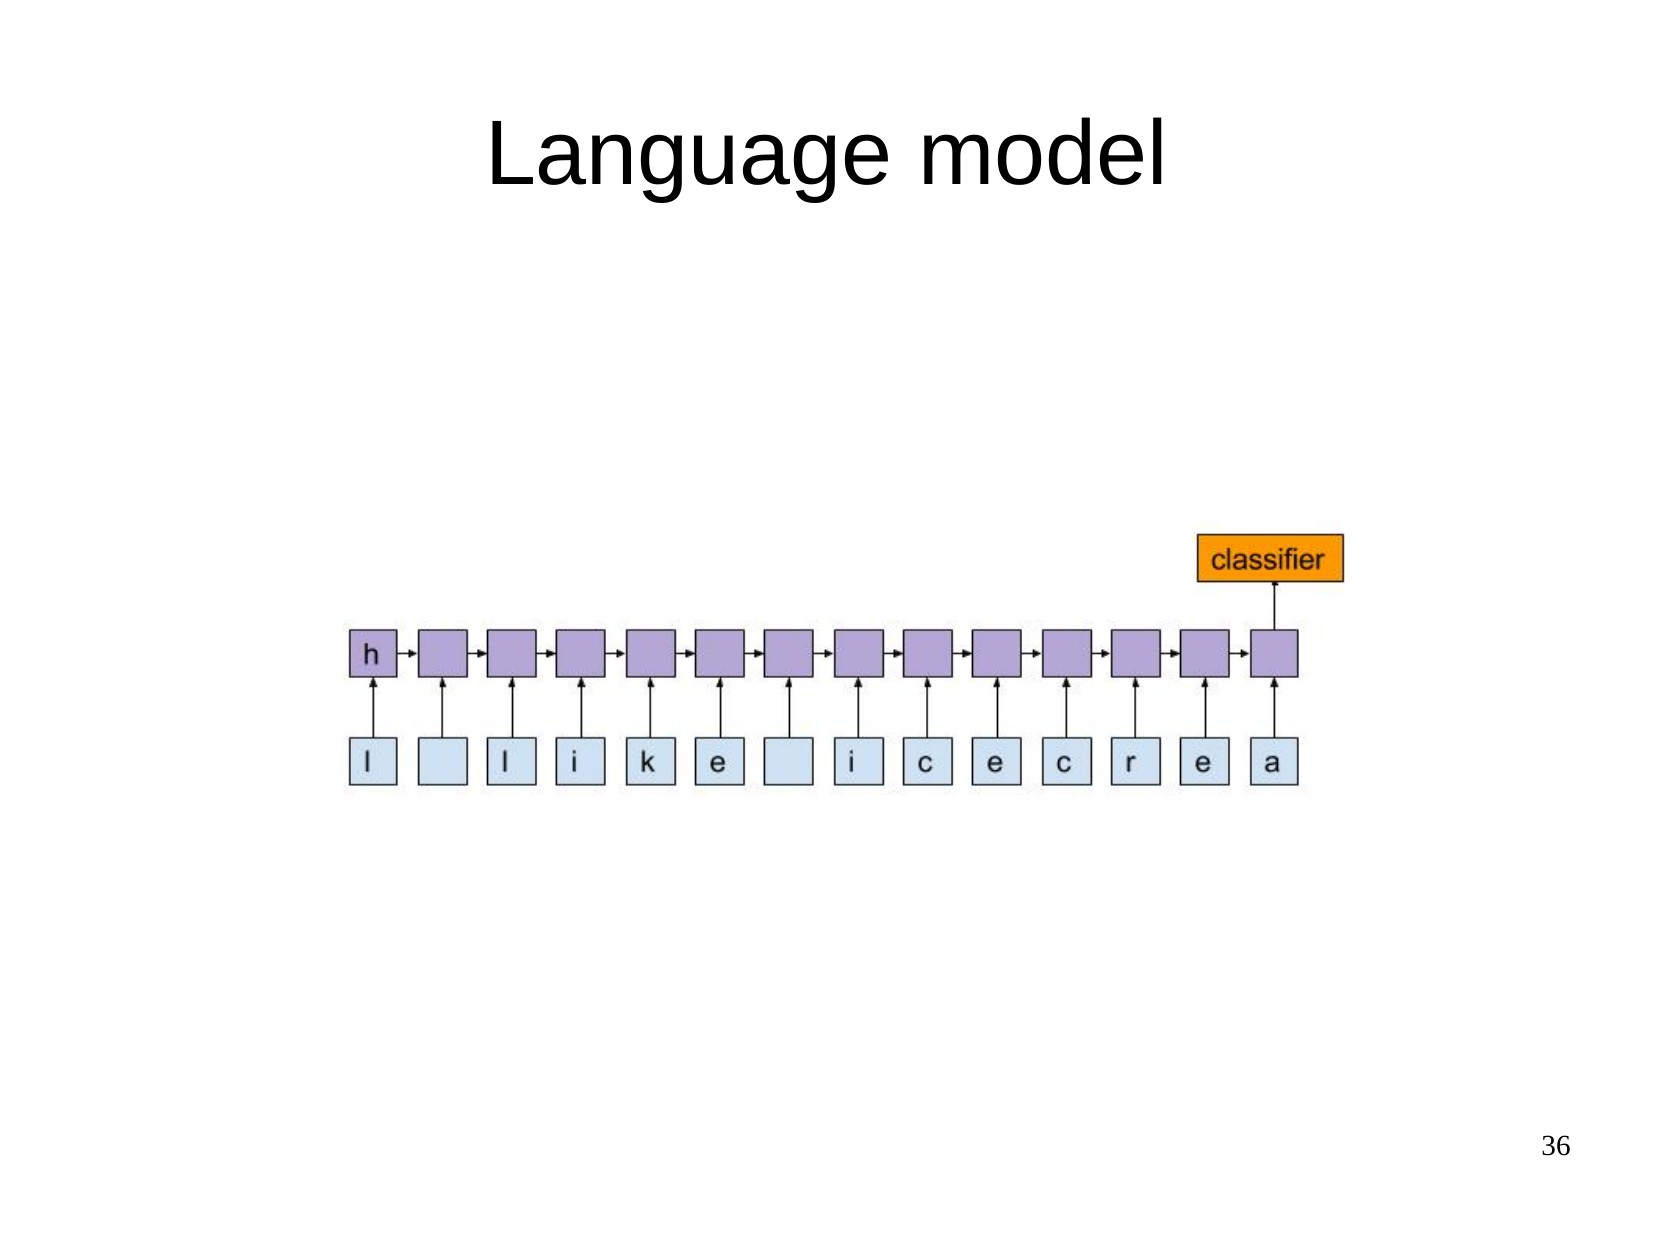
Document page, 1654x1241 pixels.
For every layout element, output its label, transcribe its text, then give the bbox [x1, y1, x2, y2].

picture [268, 445, 1374, 840]
title Language model [82, 49, 1571, 257]
